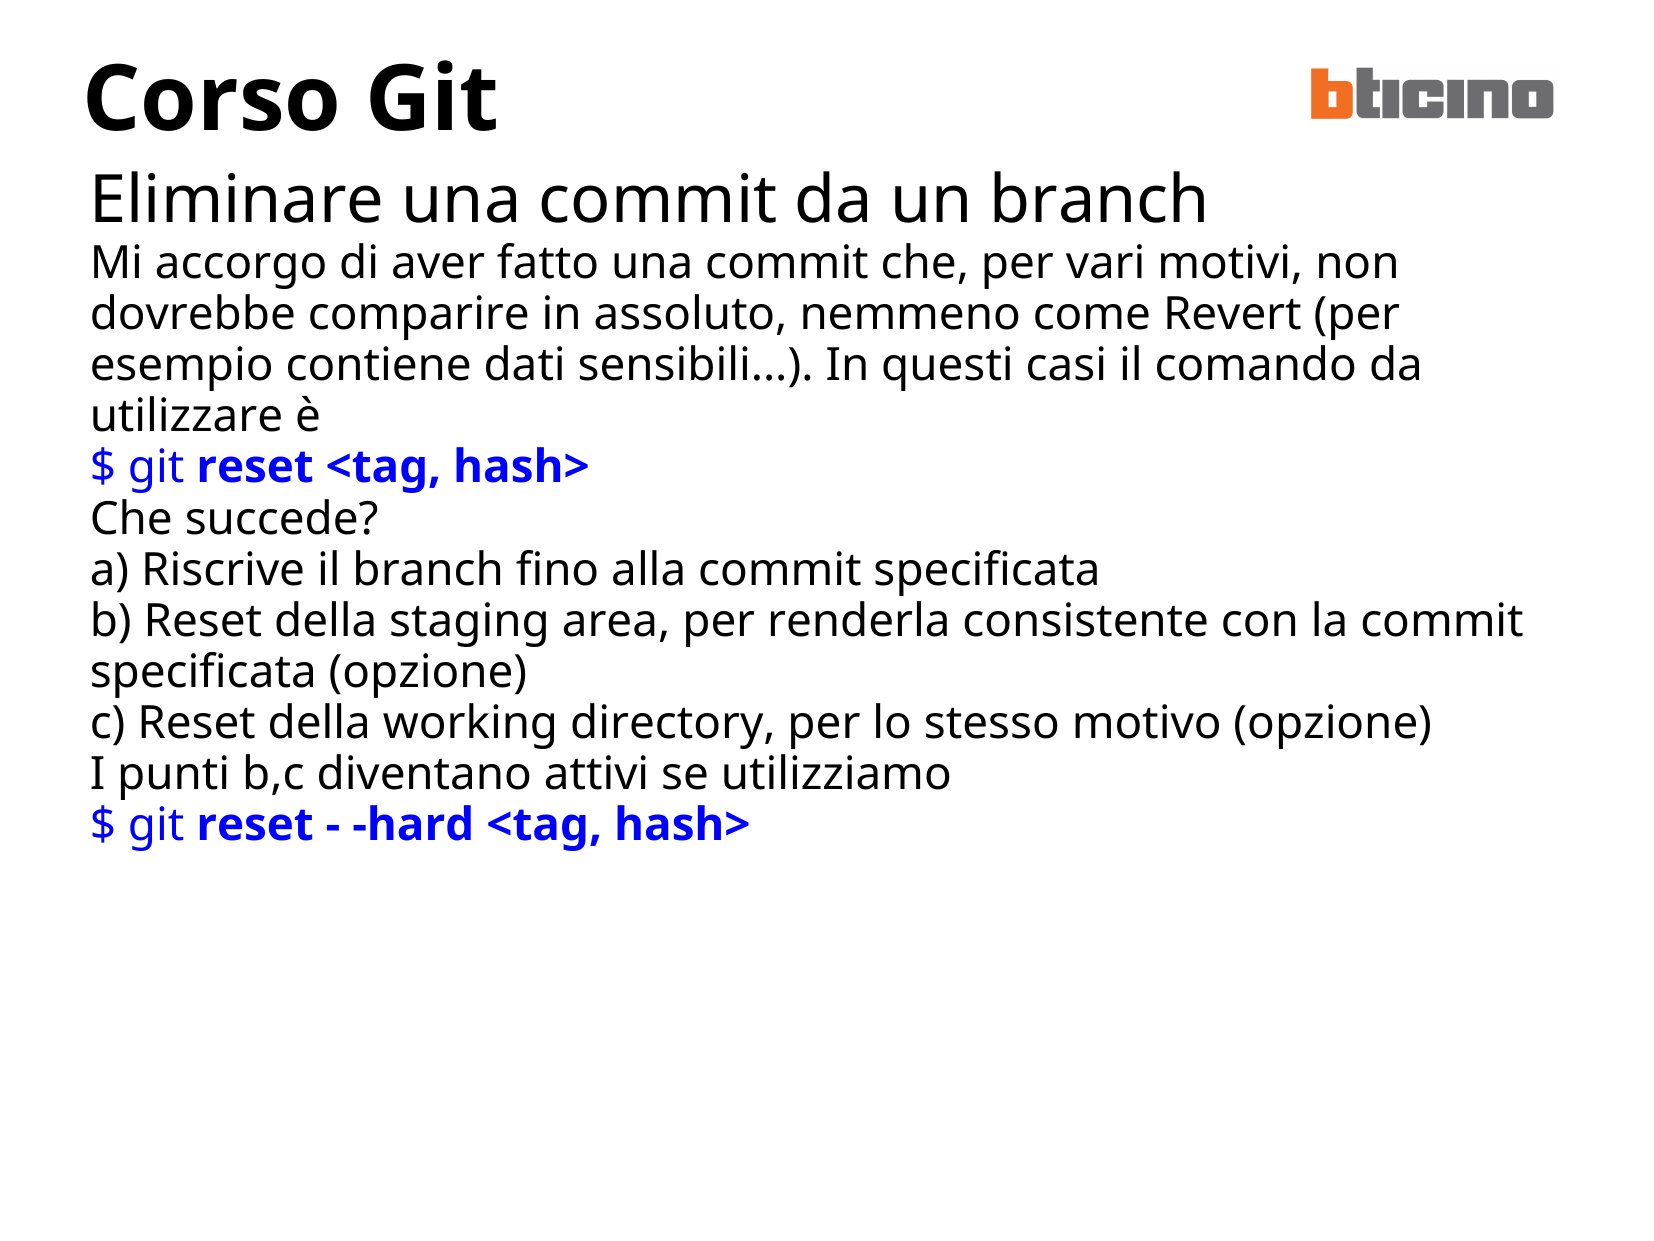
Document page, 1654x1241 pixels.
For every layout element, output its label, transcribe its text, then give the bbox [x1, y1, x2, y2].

title Corso Git [82, 48, 1570, 151]
text_box Eliminare una commit da un branch Mi accorgo di aver fatto una commit che, per vari motivi, non dovrebbe comparire in assoluto, nemmeno come Revert (per esempio contiene dati sensibili...). In questi casi il comando da utilizzare è $ git reset <tag, hash> Che succede? a) Riscrive il branch fino alla commit specificata b) Reset della staging area, per renderla consistente con la commit specificata (opzione) c) Reset della working directory, per lo stesso motivo (opzione) I punti b,c diventano attivi se utilizziamo $ git reset - -hard <tag, hash> [75, 156, 1591, 781]
